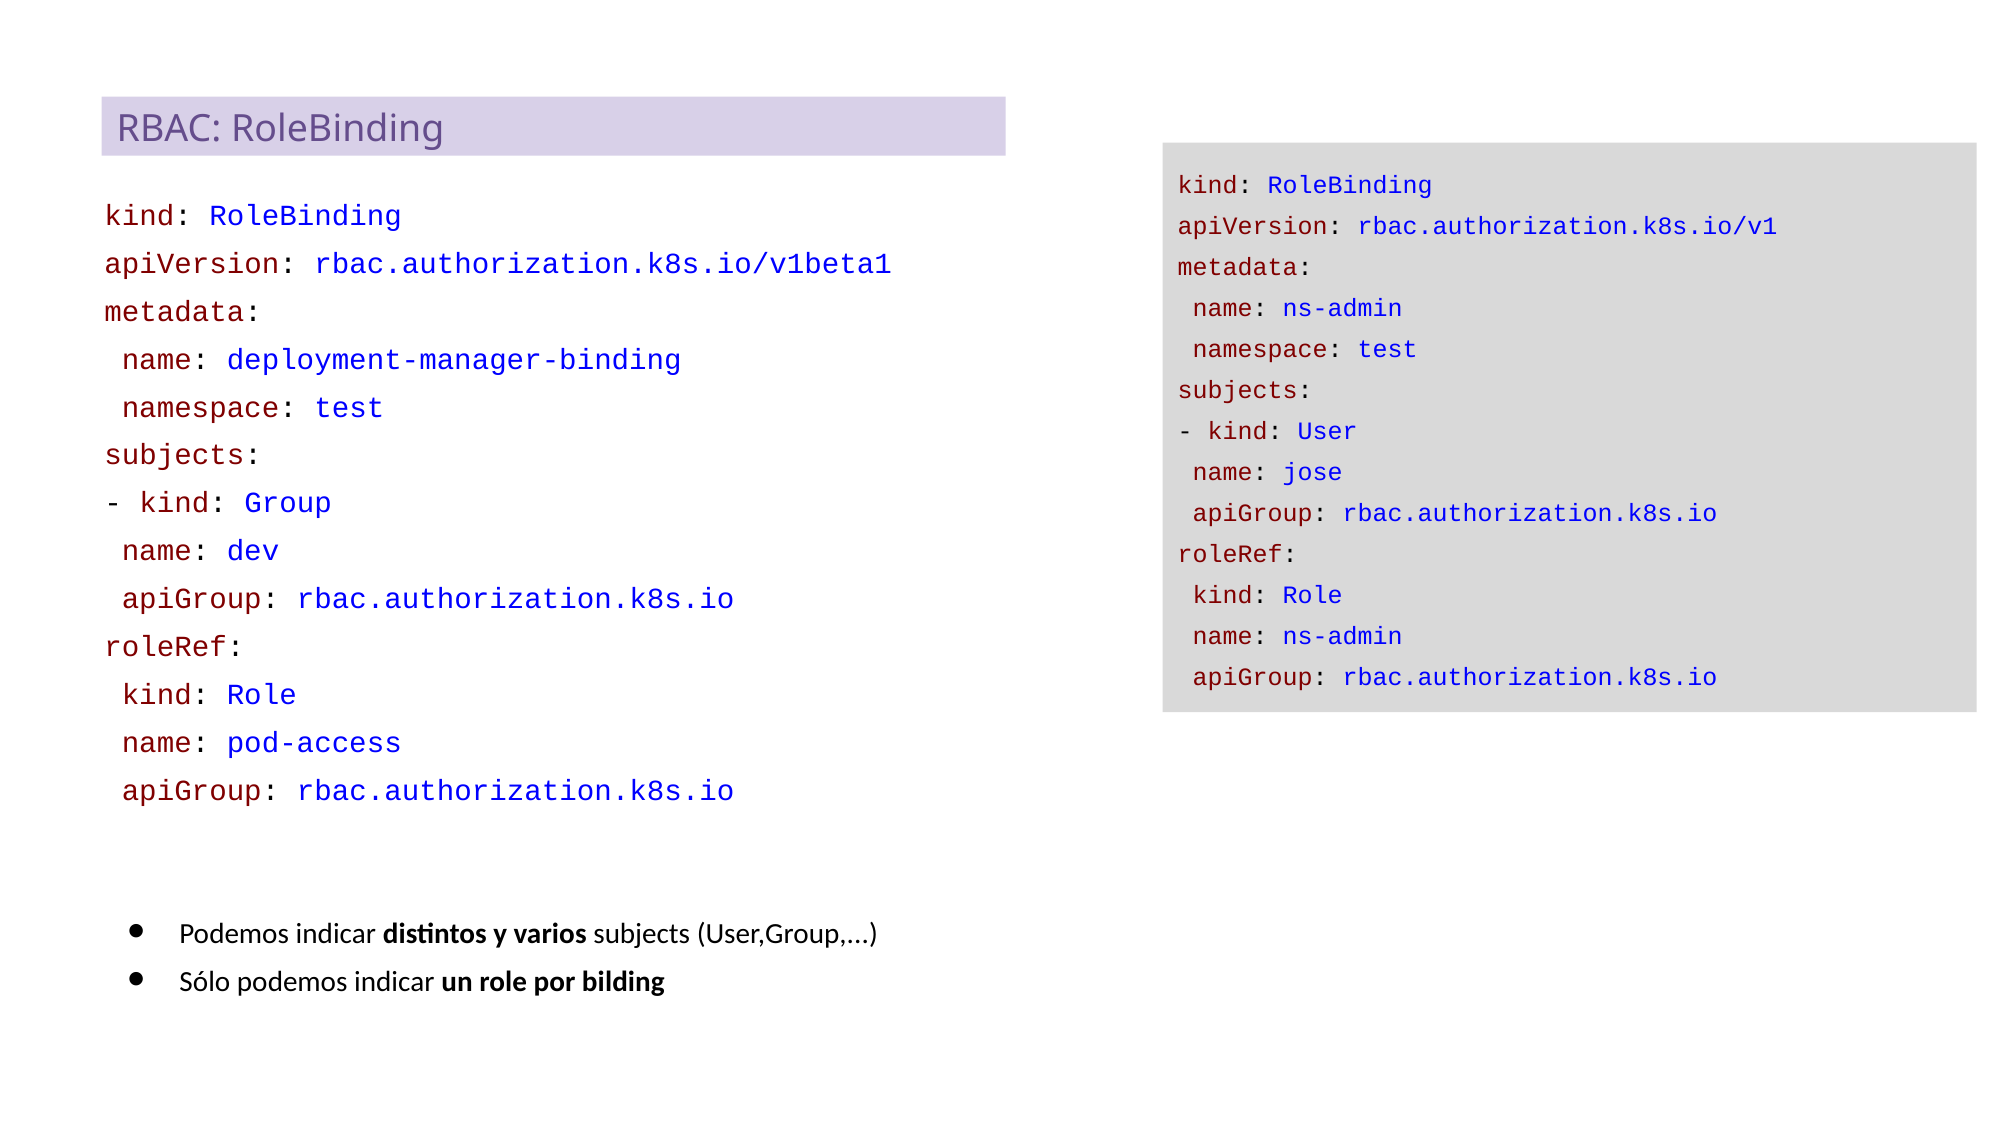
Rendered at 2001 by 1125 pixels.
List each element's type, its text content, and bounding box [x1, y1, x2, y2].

text_box kind: RoleBinding apiVersion: rbac.authorization.k8s.io/v1beta1 metadata: name: deployment-manager-binding namespace: test subjects: - kind: Group name: dev apiGroup: rbac.authorization.k8s.io roleRef: kind: Role name: pod-access apiGroup: rbac.authorization.k8s.io Podemos indicar distintos y varios subjects (User,Group,...) Sólo podemos indicar un role por bilding [89, 175, 1162, 261]
text_box kind: RoleBinding apiVersion: rbac.authorization.k8s.io/v1 metadata: name: ns-admin namespace: test subjects: - kind: User name: jose apiGroup: rbac.authorization.k8s.io roleRef: kind: Role name: ns-admin apiGroup: rbac.authorization.k8s.io [1162, 142, 1977, 713]
text_box RBAC: RoleBinding [101, 96, 1006, 156]
